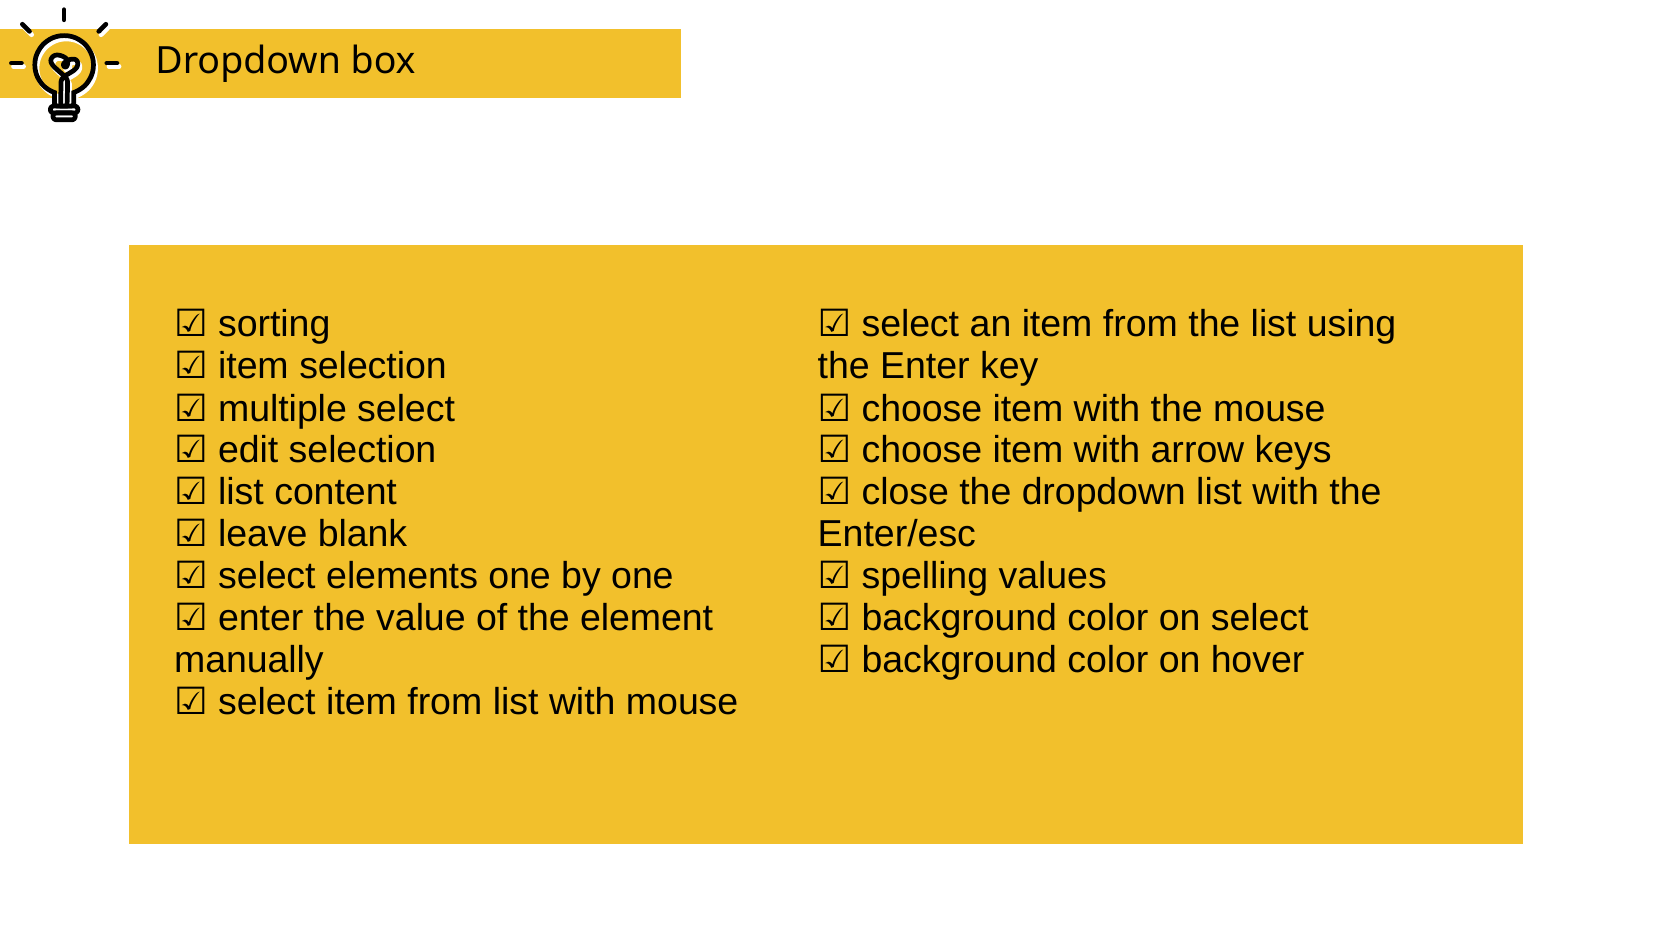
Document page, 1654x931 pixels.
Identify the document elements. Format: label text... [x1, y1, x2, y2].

table_header ☑ sorting ☑ item selection ☑ multiple select ☑ edit selection ☑ list content ☑ leave blank ☑ select elements one by one ☑ enter the value of the element manually ☑ select item from list with mouse [159, 295, 803, 815]
title Dropdown box [155, 29, 680, 89]
table_header ☑ select an item from the list using the Enter key ☑ choose item with the mouse ☑ choose item with arrow keys ☑ close the dropdown list with the Enter/esc ☑ spelling values ☑ background color on select ☑ background color on hover [803, 295, 1447, 815]
